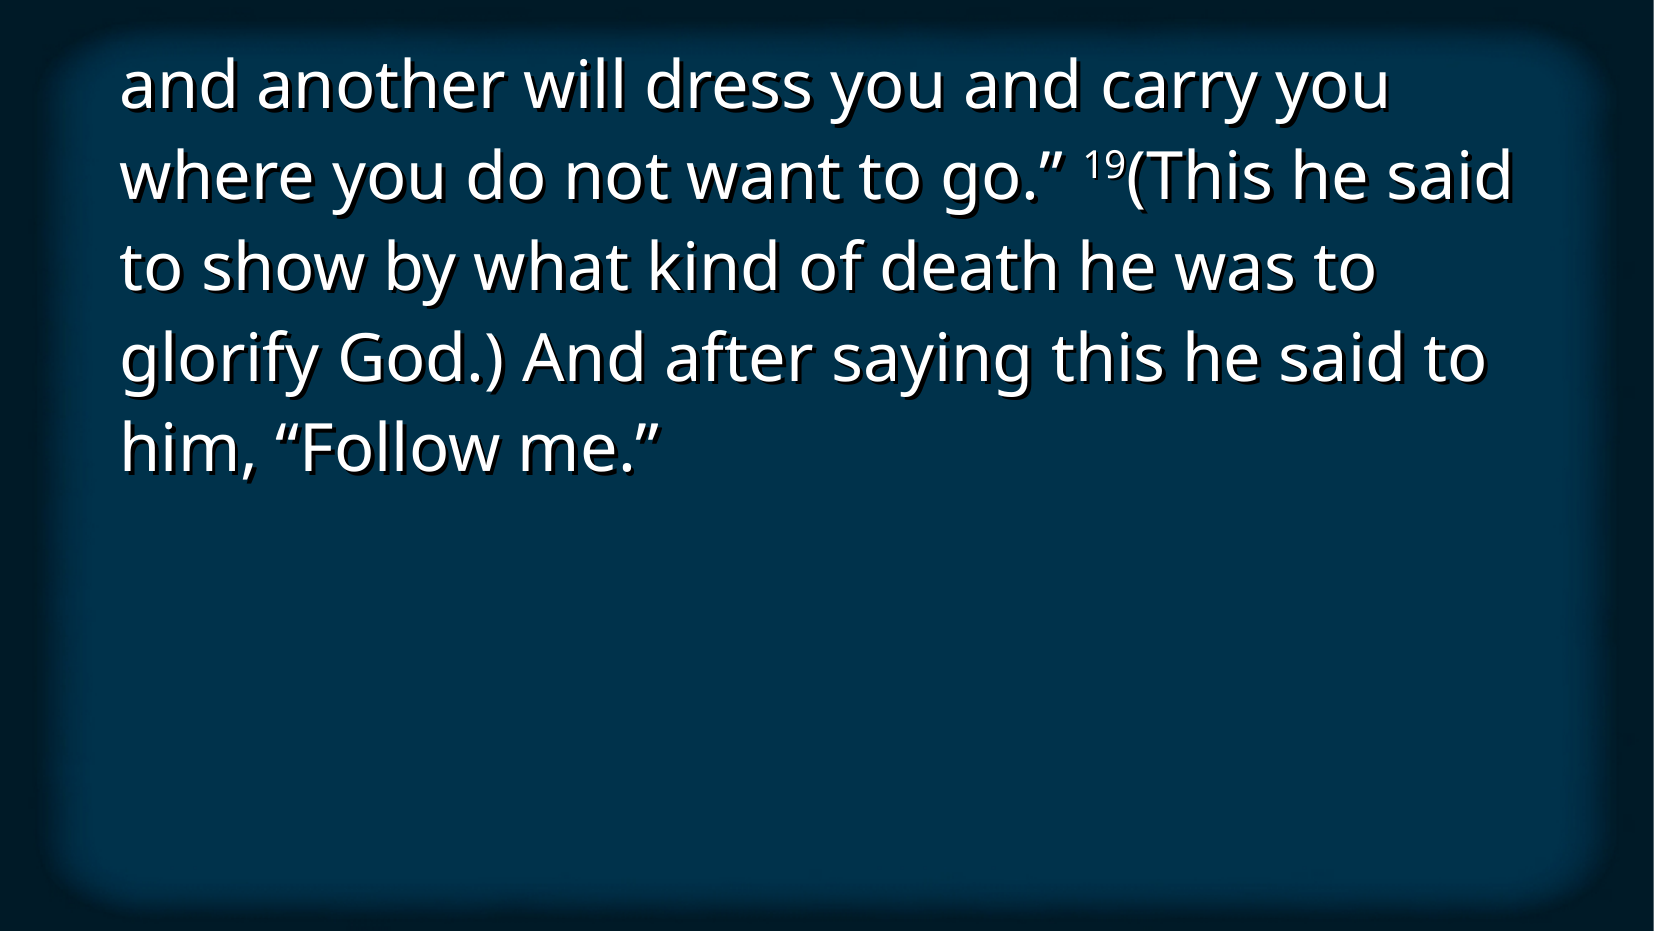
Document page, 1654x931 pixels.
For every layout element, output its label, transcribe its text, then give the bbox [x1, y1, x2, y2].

text_box and another will dress you and carry you where you do not want to go.” 19(This he said to show by what kind of death he was to glorify God.) And after saying this he said to him, “Follow me.” [105, 30, 1561, 489]
picture [0, 0, 1654, 931]
